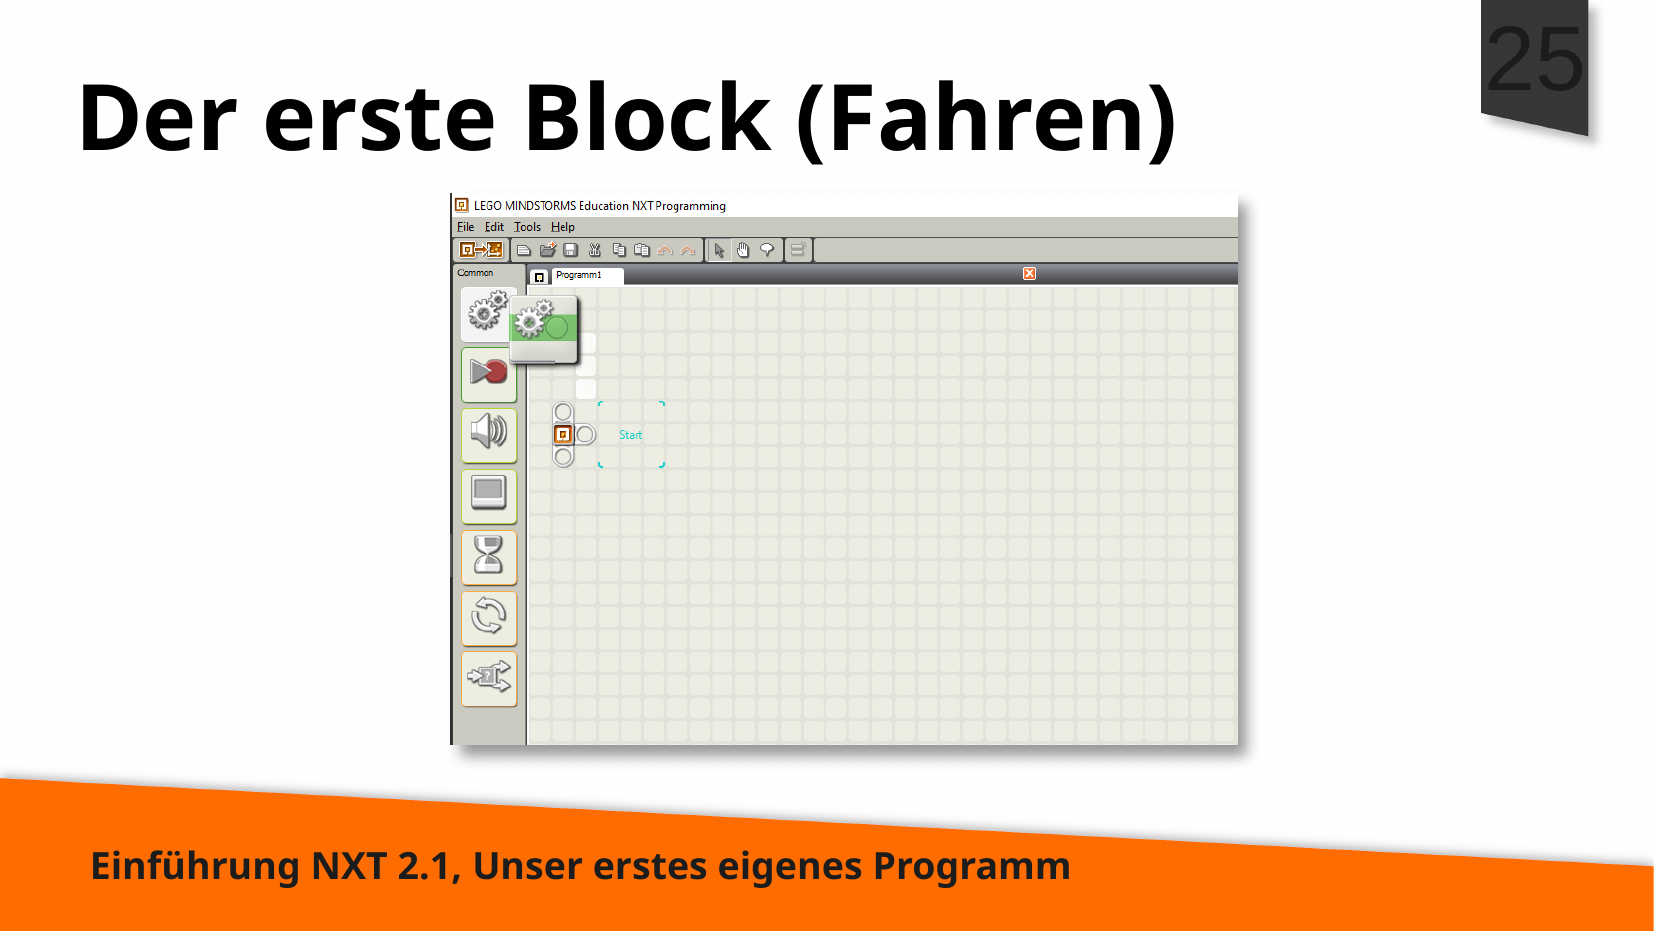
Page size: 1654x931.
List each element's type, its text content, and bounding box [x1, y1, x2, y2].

title Der erste Block (Fahren) [75, 37, 1564, 193]
text_box Einführung NXT 2.1, Unser erstes eigenes Programm [75, 832, 1201, 901]
picture [0, 0, 1654, 931]
text_box 25 [1462, 0, 1609, 151]
